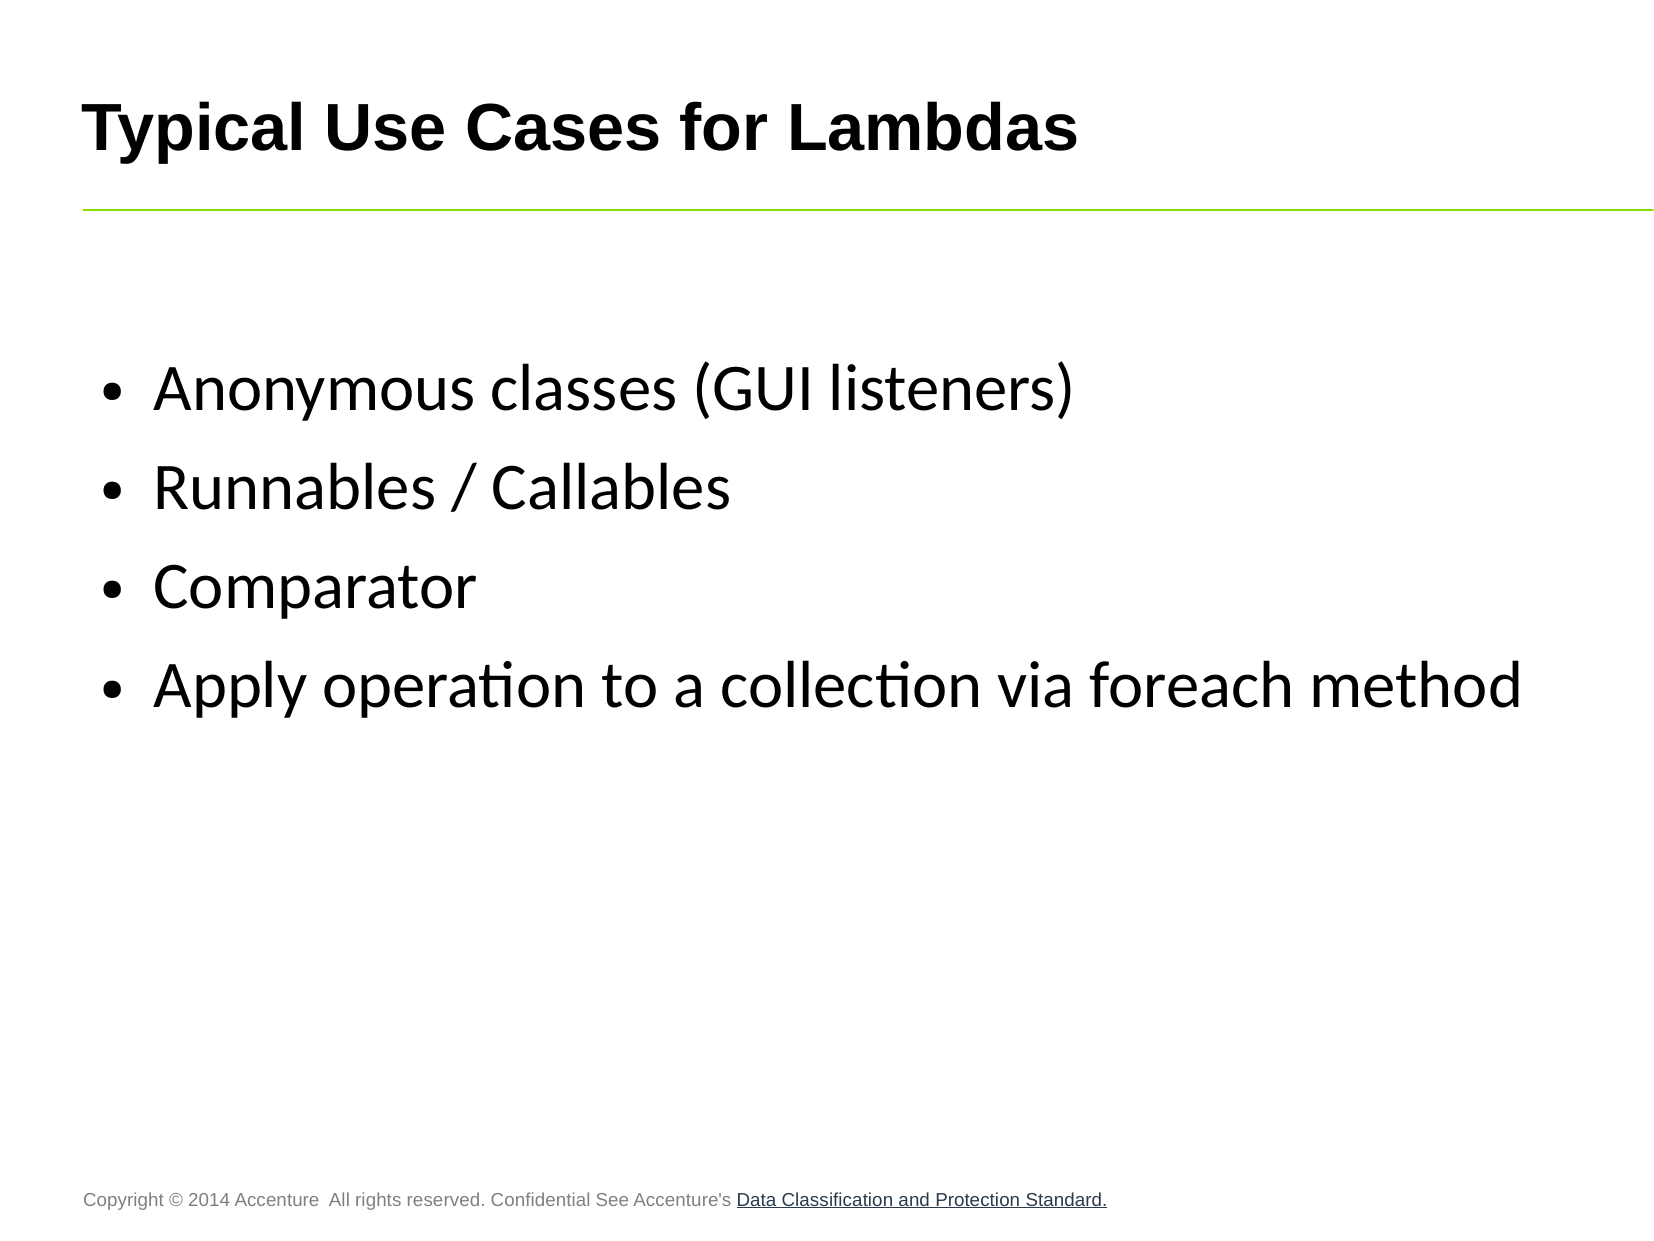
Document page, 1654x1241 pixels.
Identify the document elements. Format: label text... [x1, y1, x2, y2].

list Anonymous classes (GUI listeners) Runnables / Callables Comparator Apply operation to a collection via foreach method [82, 360, 1538, 1186]
title Typical Use Cases for Lambdas [81, 56, 1654, 199]
